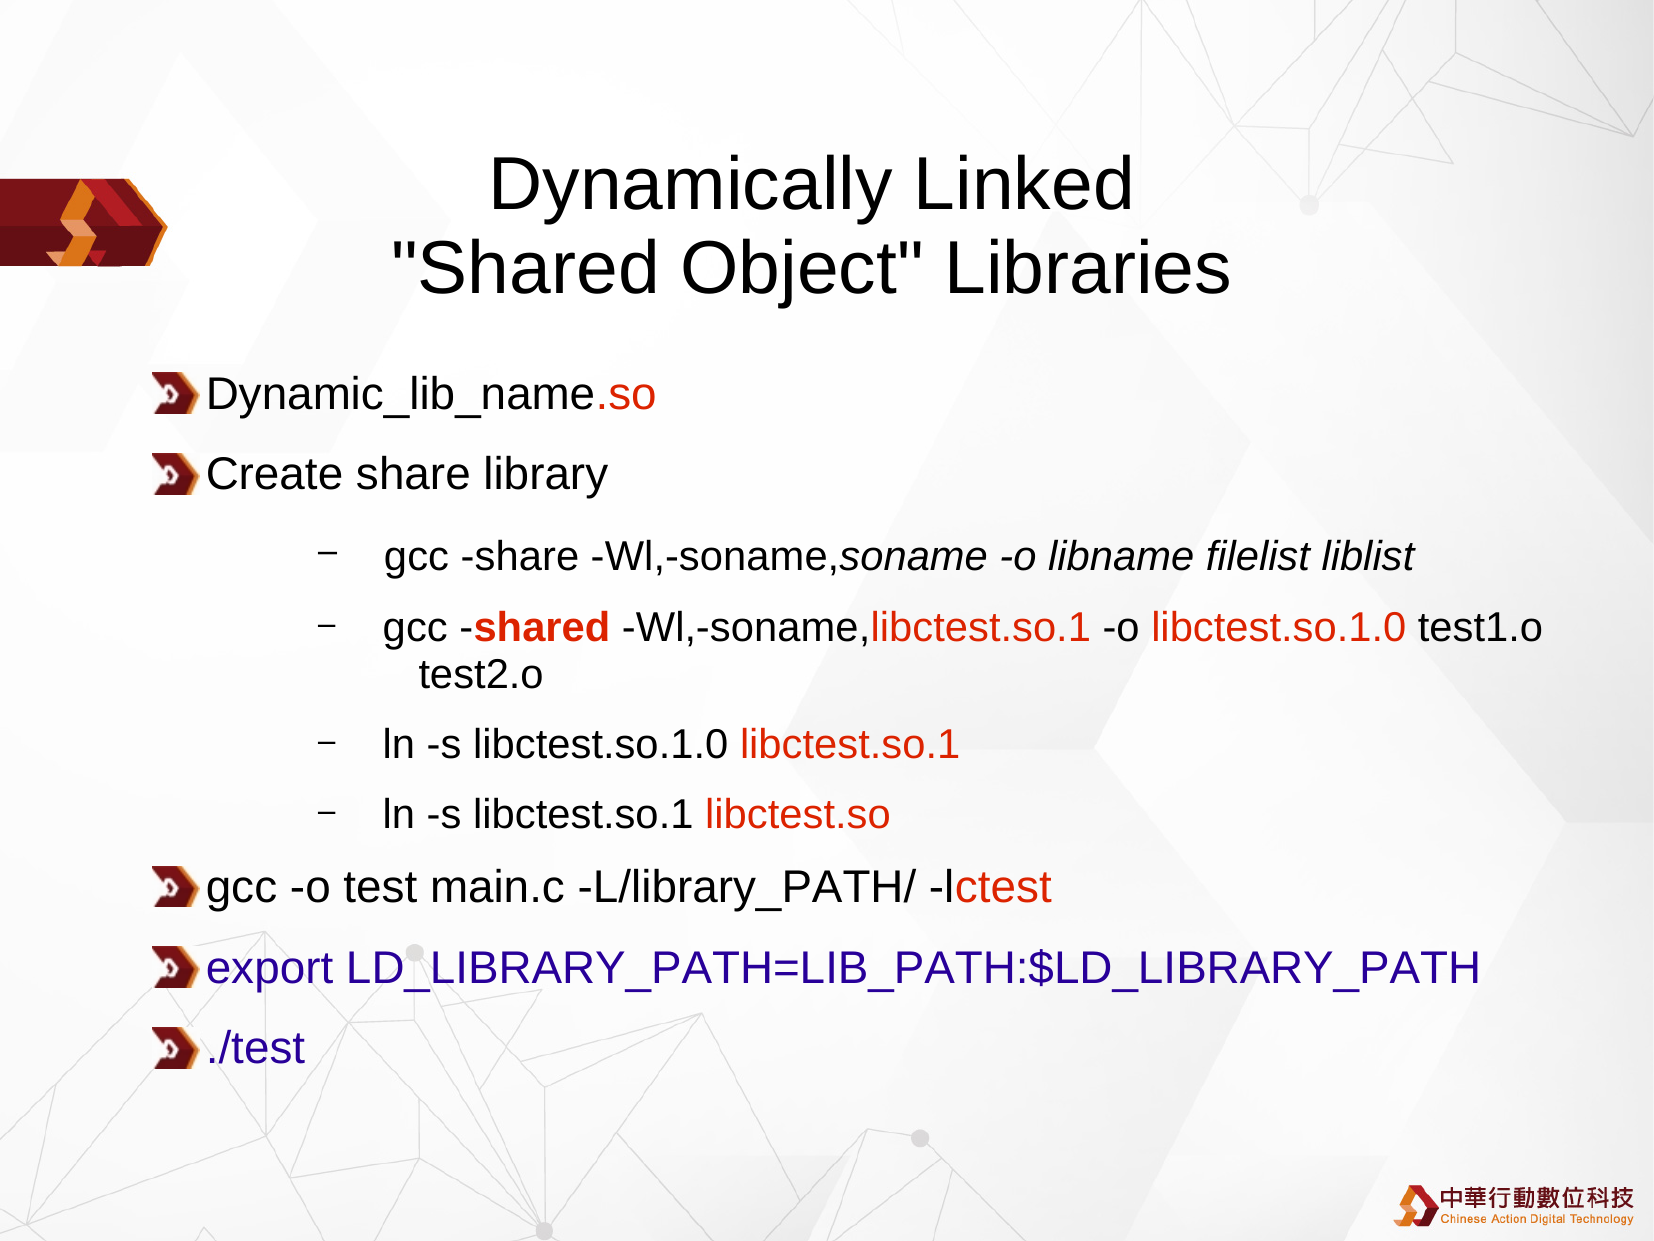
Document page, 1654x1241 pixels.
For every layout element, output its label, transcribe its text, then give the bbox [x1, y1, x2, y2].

title Dynamically Linked "Shared Object" Libraries [118, 129, 1506, 322]
list Dynamic_lib_name.so Create share library gcc -share -Wl,-soname,soname -o libname filelist liblist gcc -shared -Wl,-soname,libctest.so.1 -o libctest.so.1.0 test1.o test2.o ln -s libctest.so.1.0 libctest.so.1 ln -s libctest.so.1 libctest.so gcc -o test main.c -L/library_PATH/ -lctest export LD_LIBRARY_PATH=LIB_PATH:$LD_LIBRARY_PATH ./test [135, 367, 1588, 1130]
picture [0, 0, 1654, 1241]
